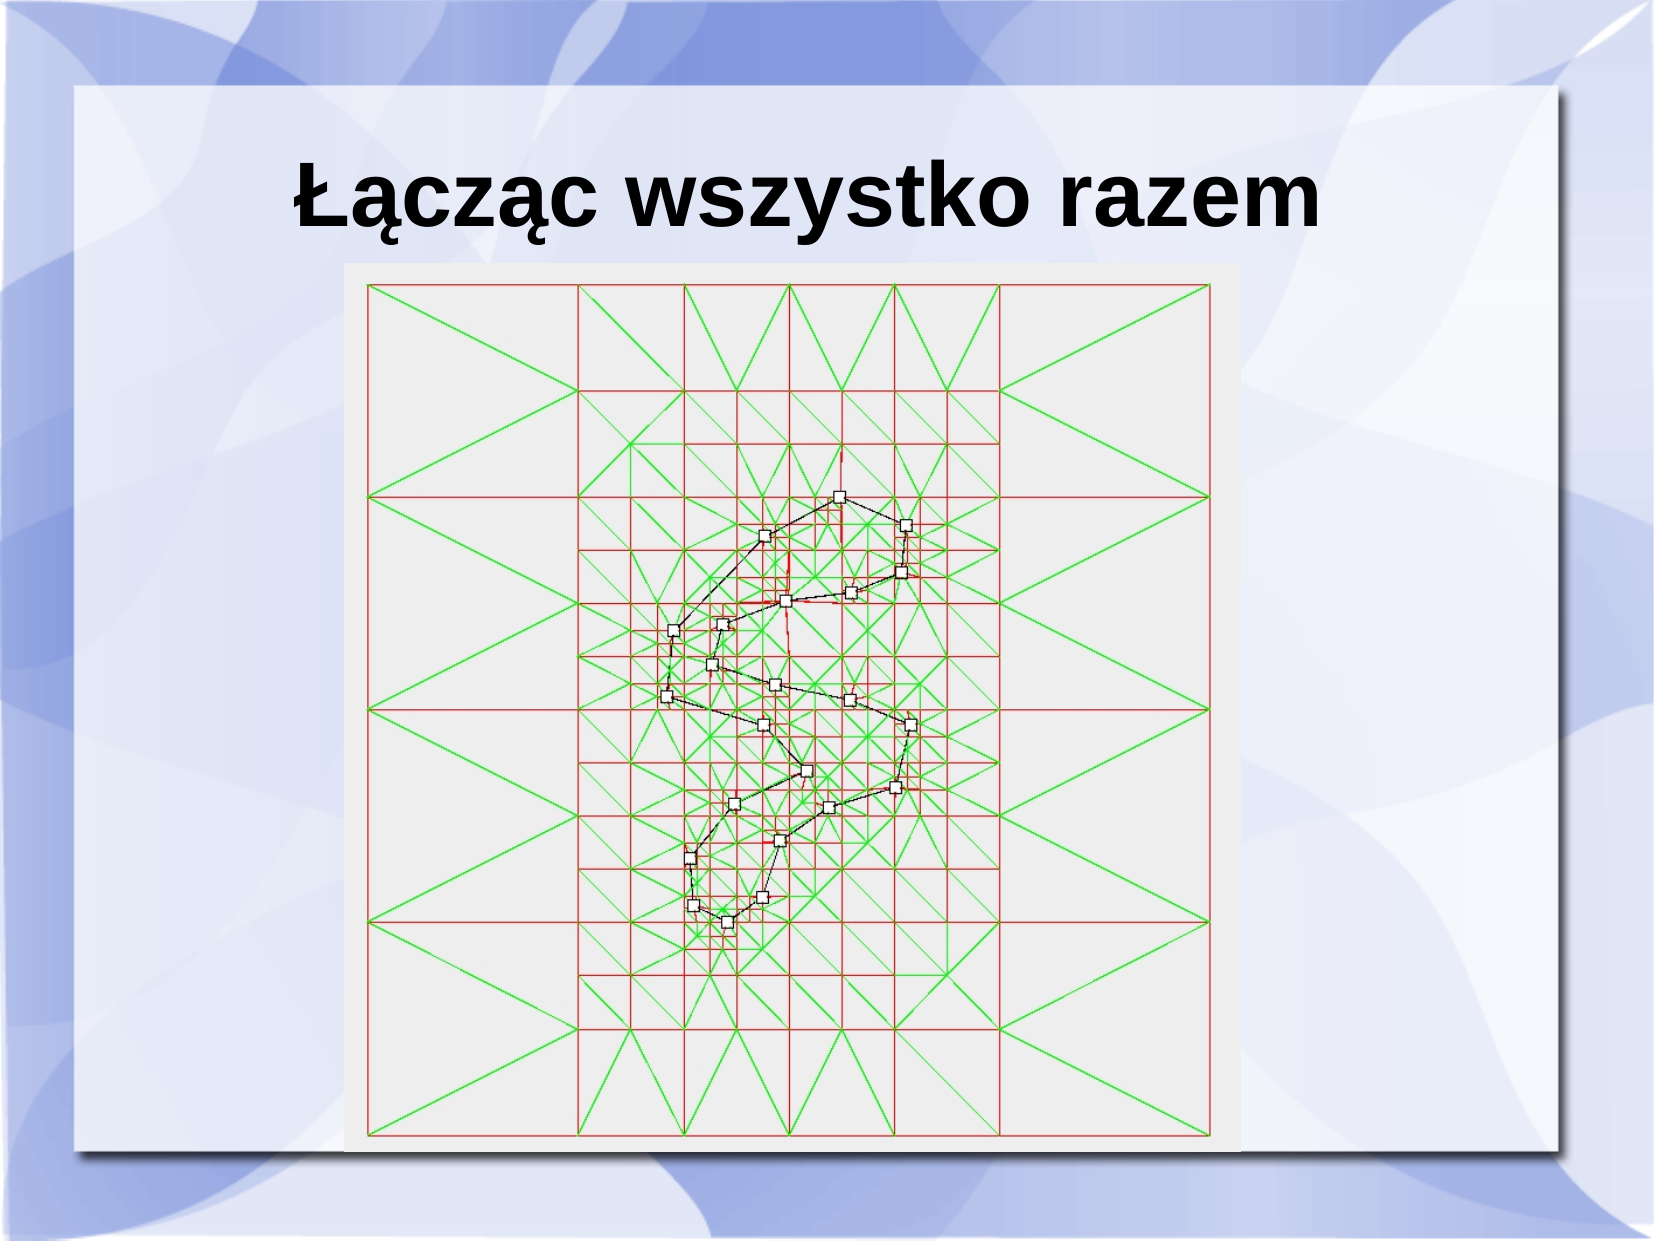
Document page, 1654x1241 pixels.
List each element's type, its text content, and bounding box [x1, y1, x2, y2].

title Łącząc wszystko razem [82, 90, 1536, 298]
picture [0, 0, 1654, 1241]
